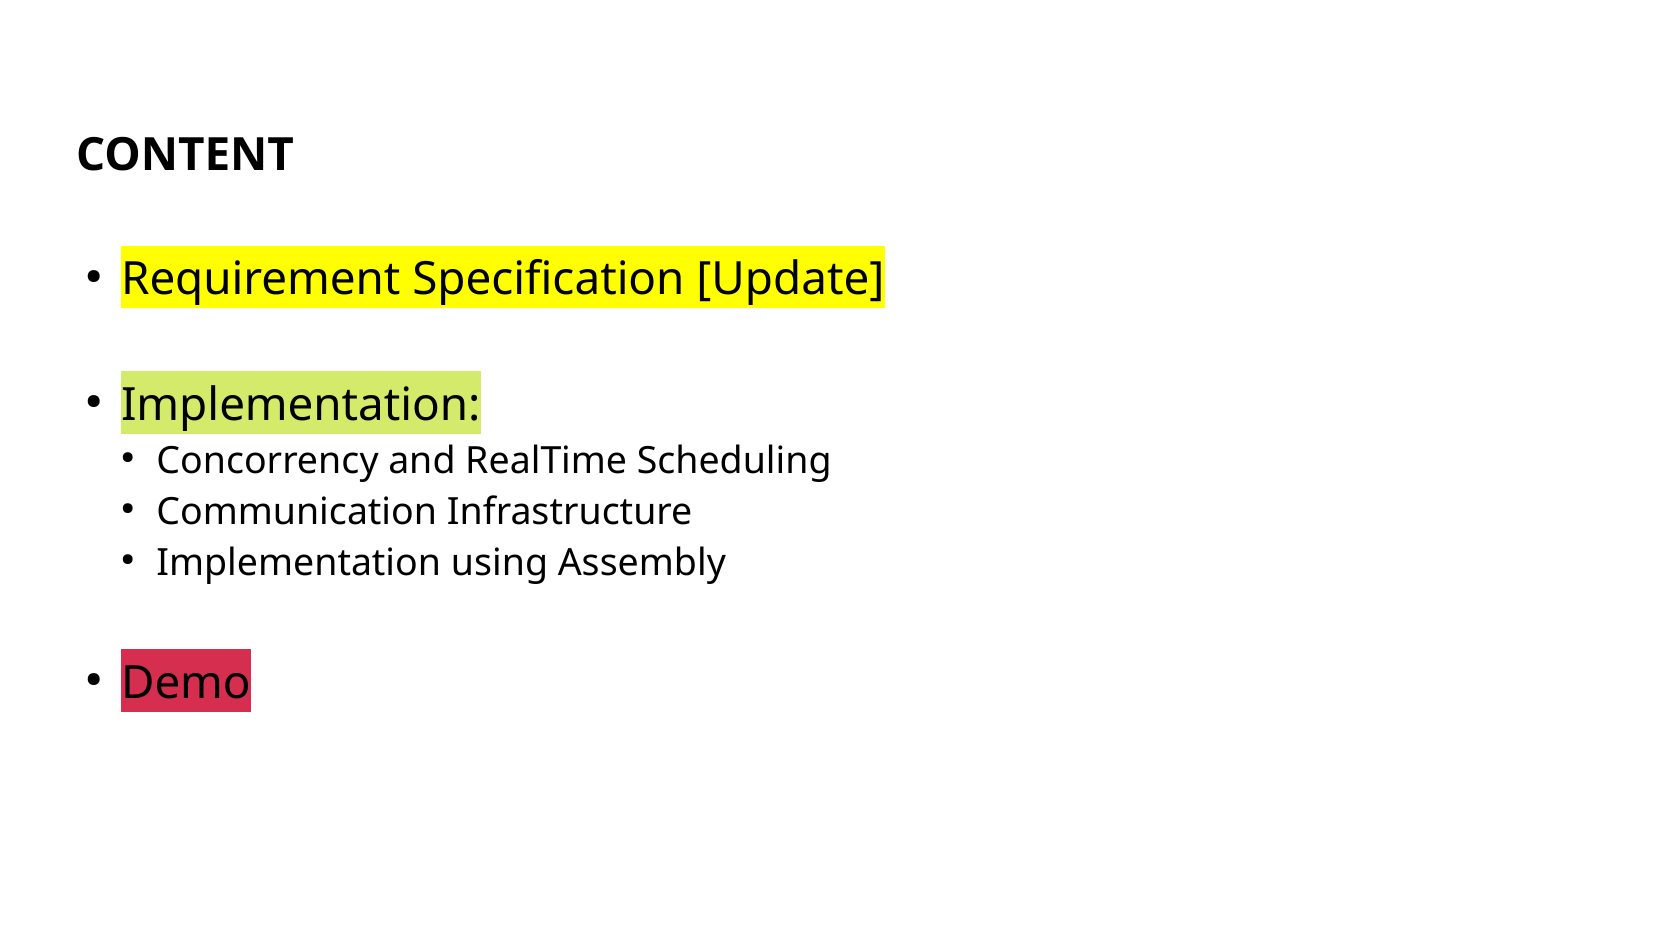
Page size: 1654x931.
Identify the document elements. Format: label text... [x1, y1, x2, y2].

title CONTENT [76, 99, 1565, 207]
text_box Requirement Specification [Update] Implementation: Concorrency and RealTime Scheduling Communication Infrastructure Implementation using Assembly Demo [70, 238, 1565, 661]
